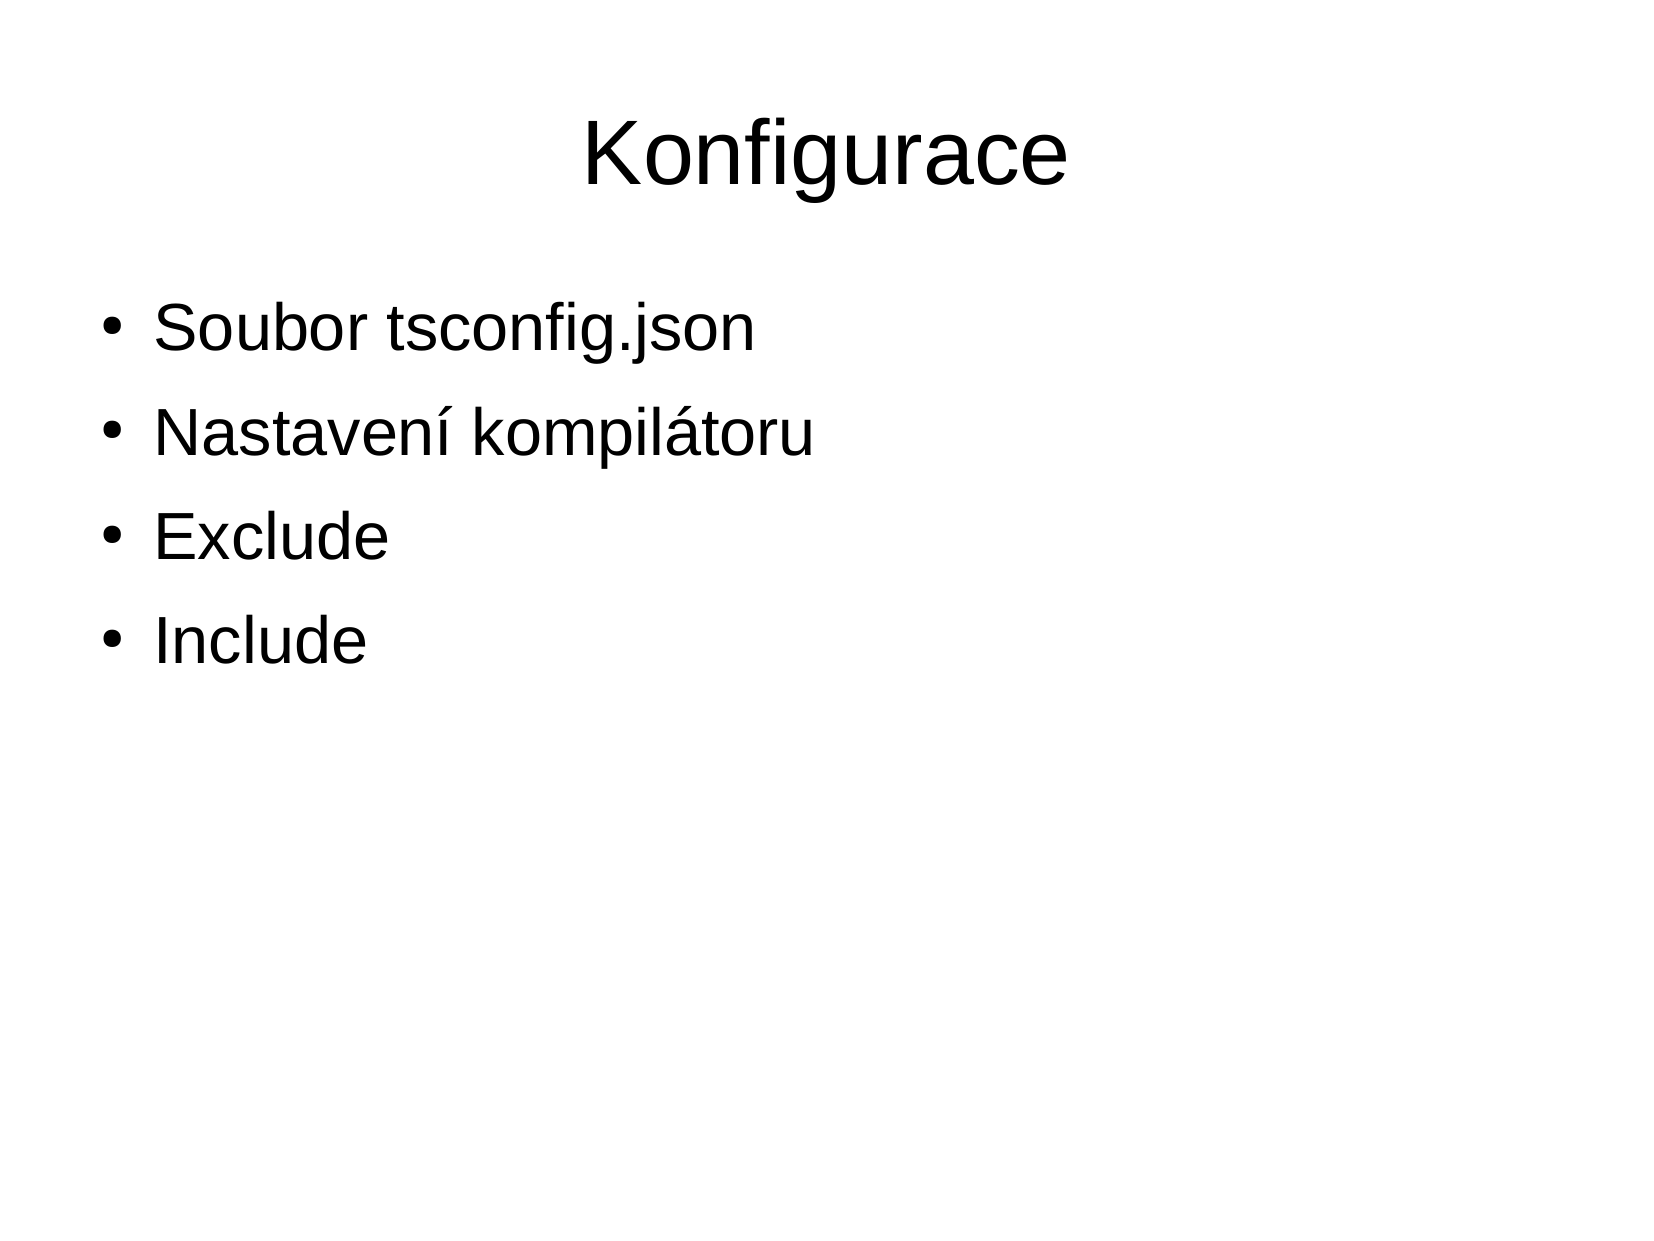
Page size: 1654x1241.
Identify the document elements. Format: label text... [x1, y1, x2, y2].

list Soubor tsconfig.json Nastavení kompilátoru Exclude Include [82, 290, 1571, 1010]
title Konfigurace [82, 49, 1571, 257]
